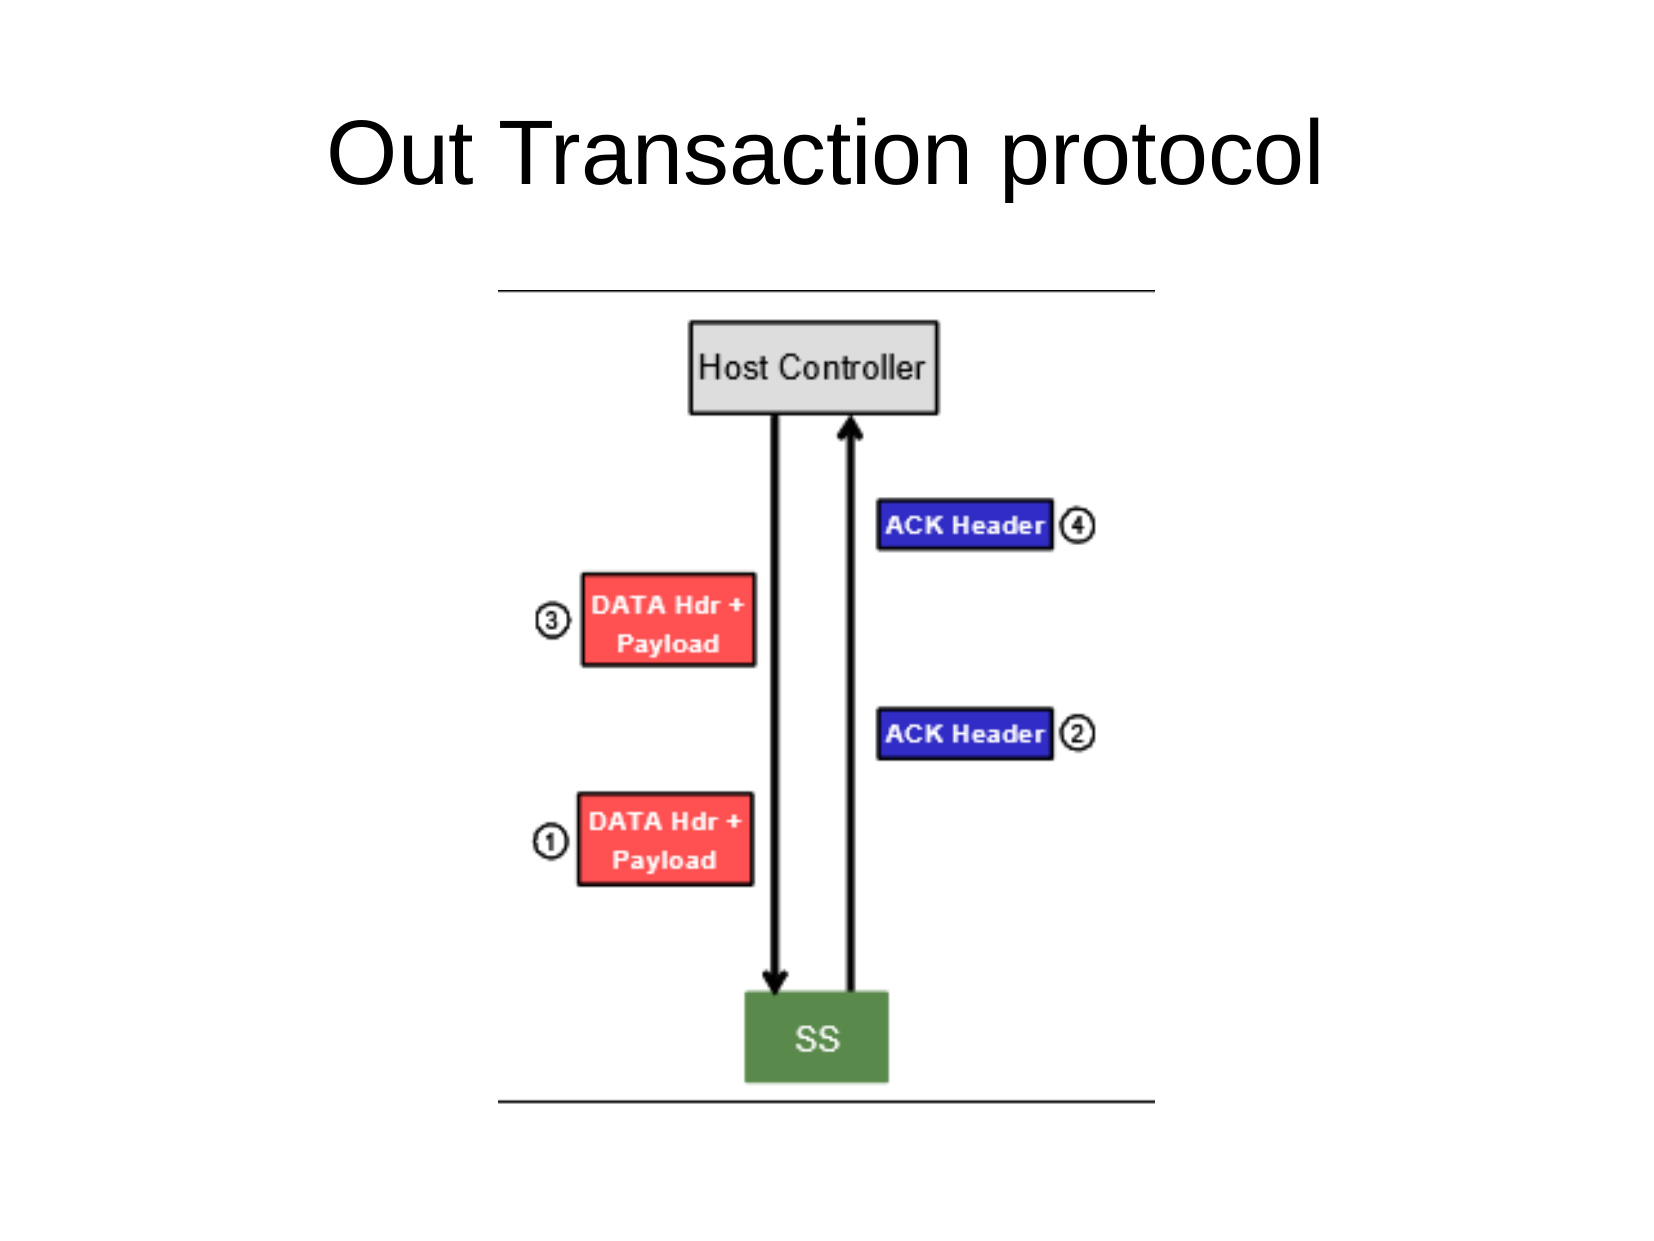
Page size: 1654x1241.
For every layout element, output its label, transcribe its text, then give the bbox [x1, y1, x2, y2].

picture [498, 290, 1155, 1109]
title Out Transaction protocol [82, 49, 1571, 257]
